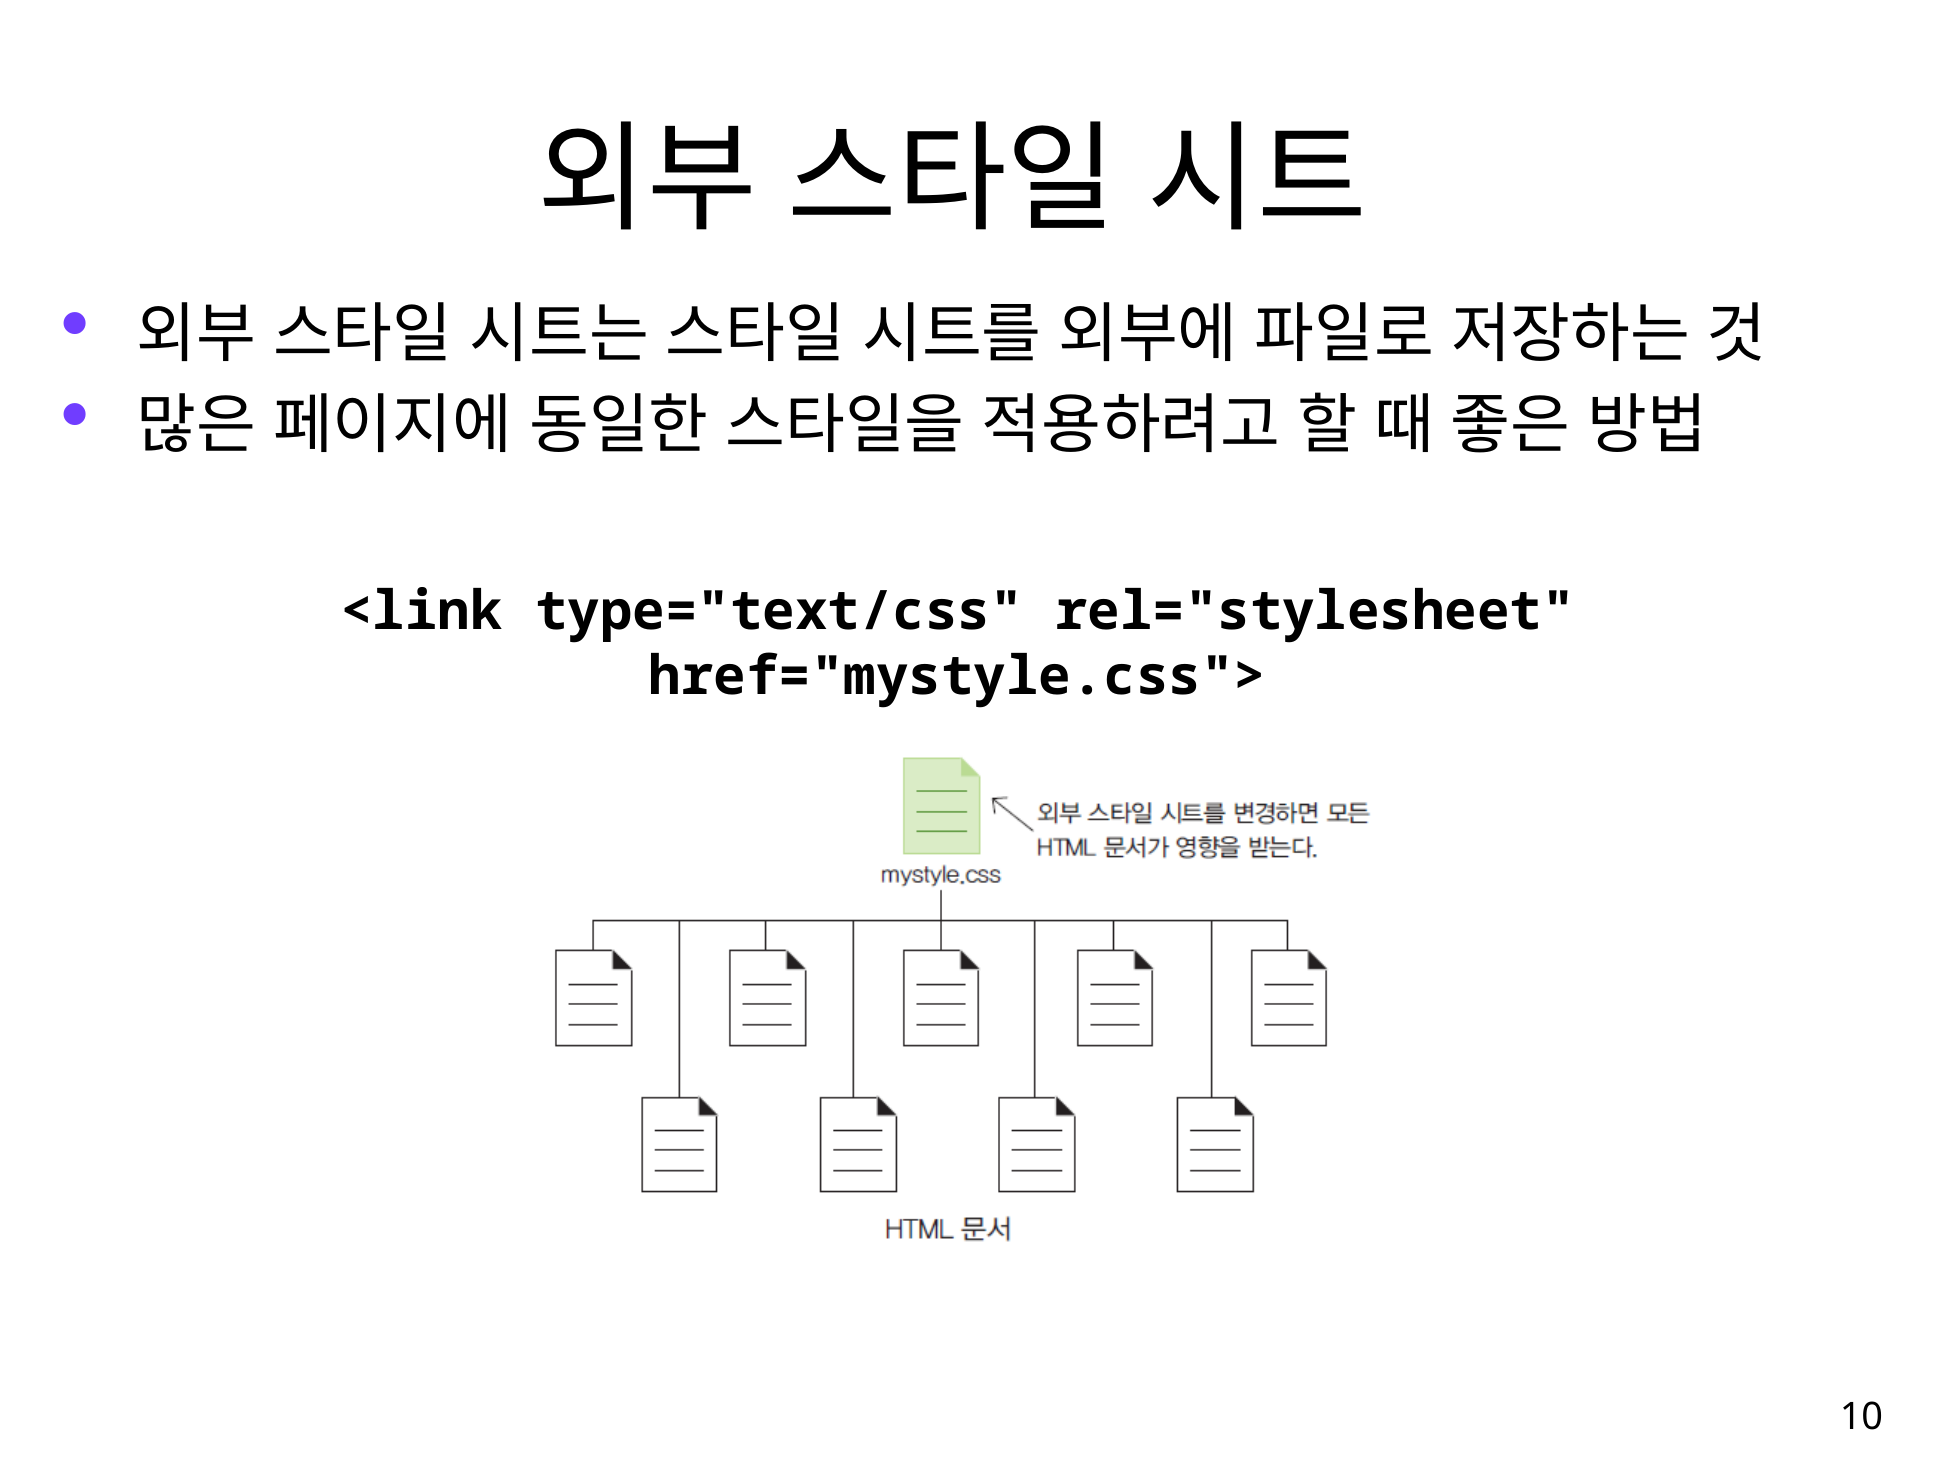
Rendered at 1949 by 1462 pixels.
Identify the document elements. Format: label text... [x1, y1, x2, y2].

picture [548, 731, 1397, 1264]
slide_number 20 [1496, 1372, 1899, 1462]
title 외부 스타일 시트 [156, 92, 1749, 255]
list 외부 스타일 시트는 스타일 시트를 외부에 파일로 저장하는 것 많은 페이지에 동일한 스타일을 적용하려고 할 때 좋은 방법 [48, 284, 1897, 1343]
text_box <link type="text/css" rel="stylesheet" href="mystyle.css"> [122, 567, 1794, 713]
